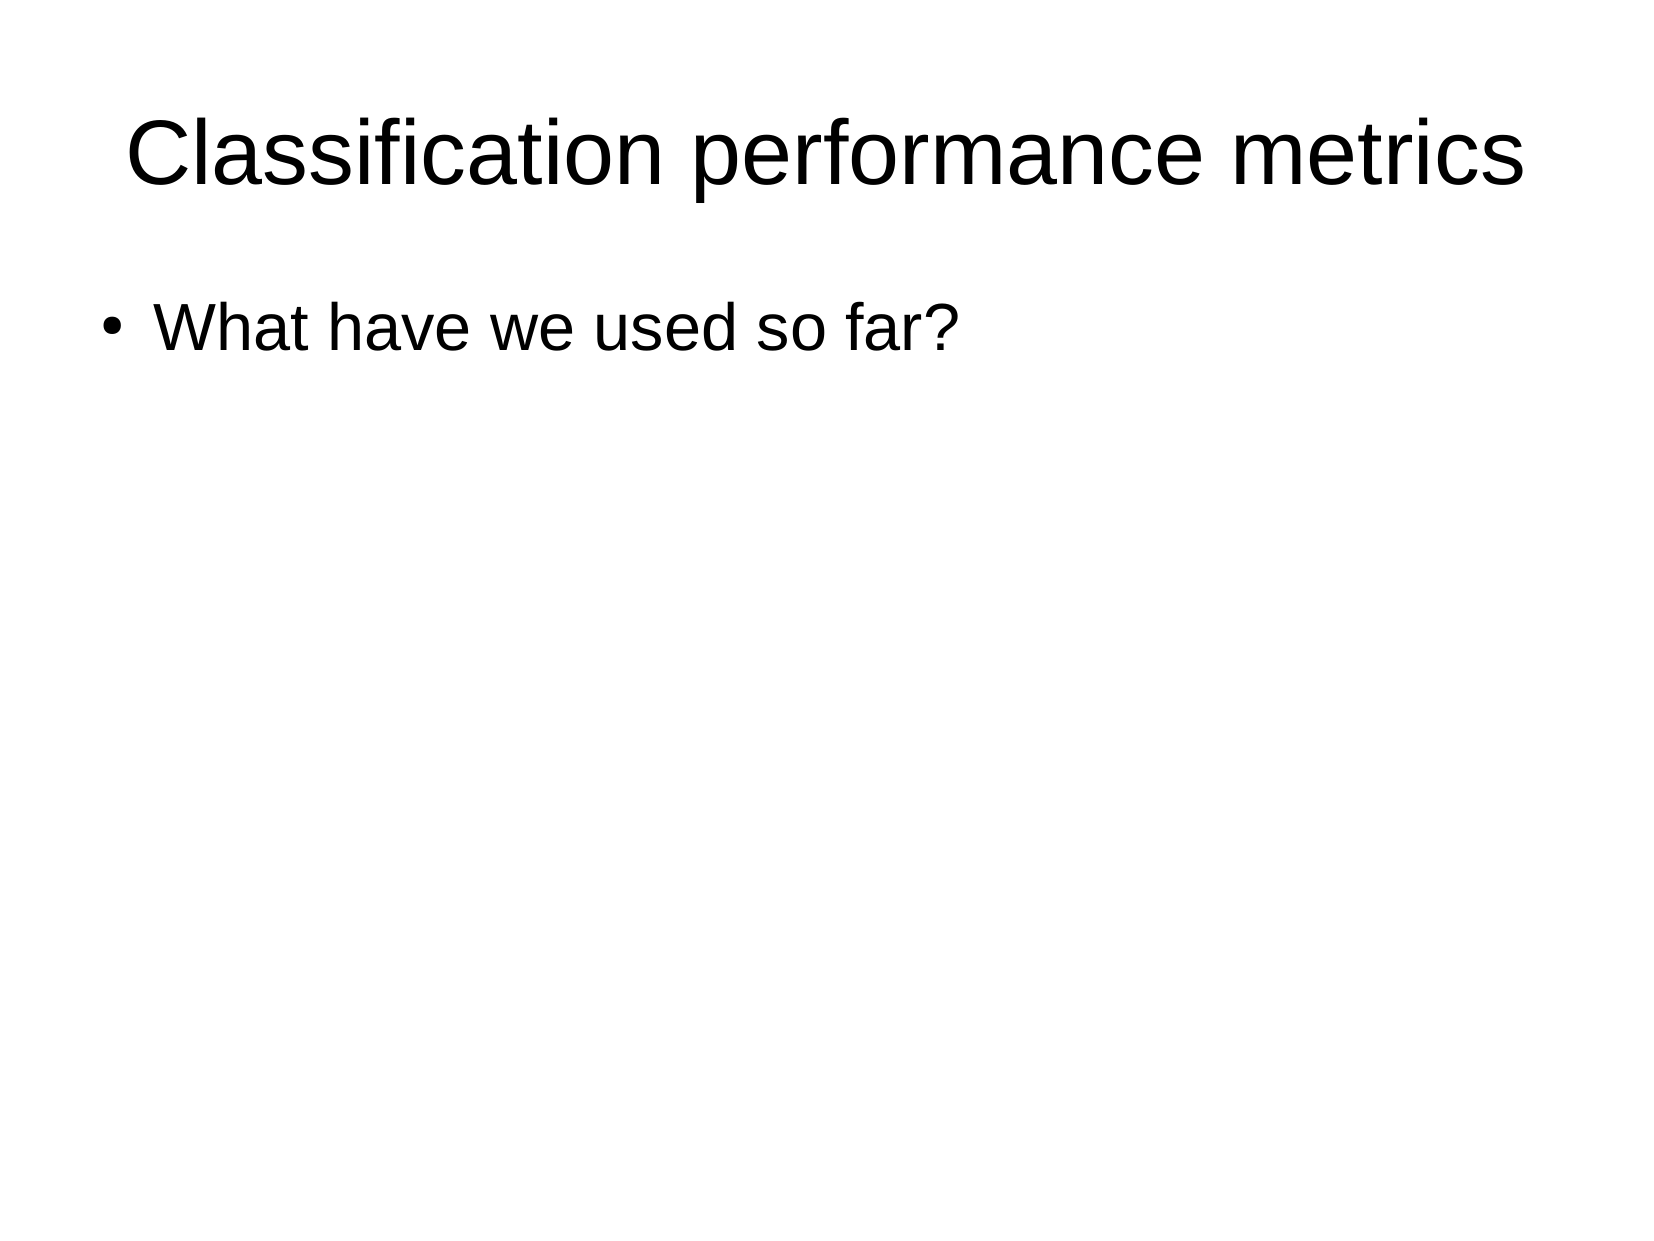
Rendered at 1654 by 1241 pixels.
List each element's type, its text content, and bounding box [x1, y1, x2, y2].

title Classification performance metrics [82, 49, 1571, 257]
list What have we used so far? [82, 290, 1571, 1010]
